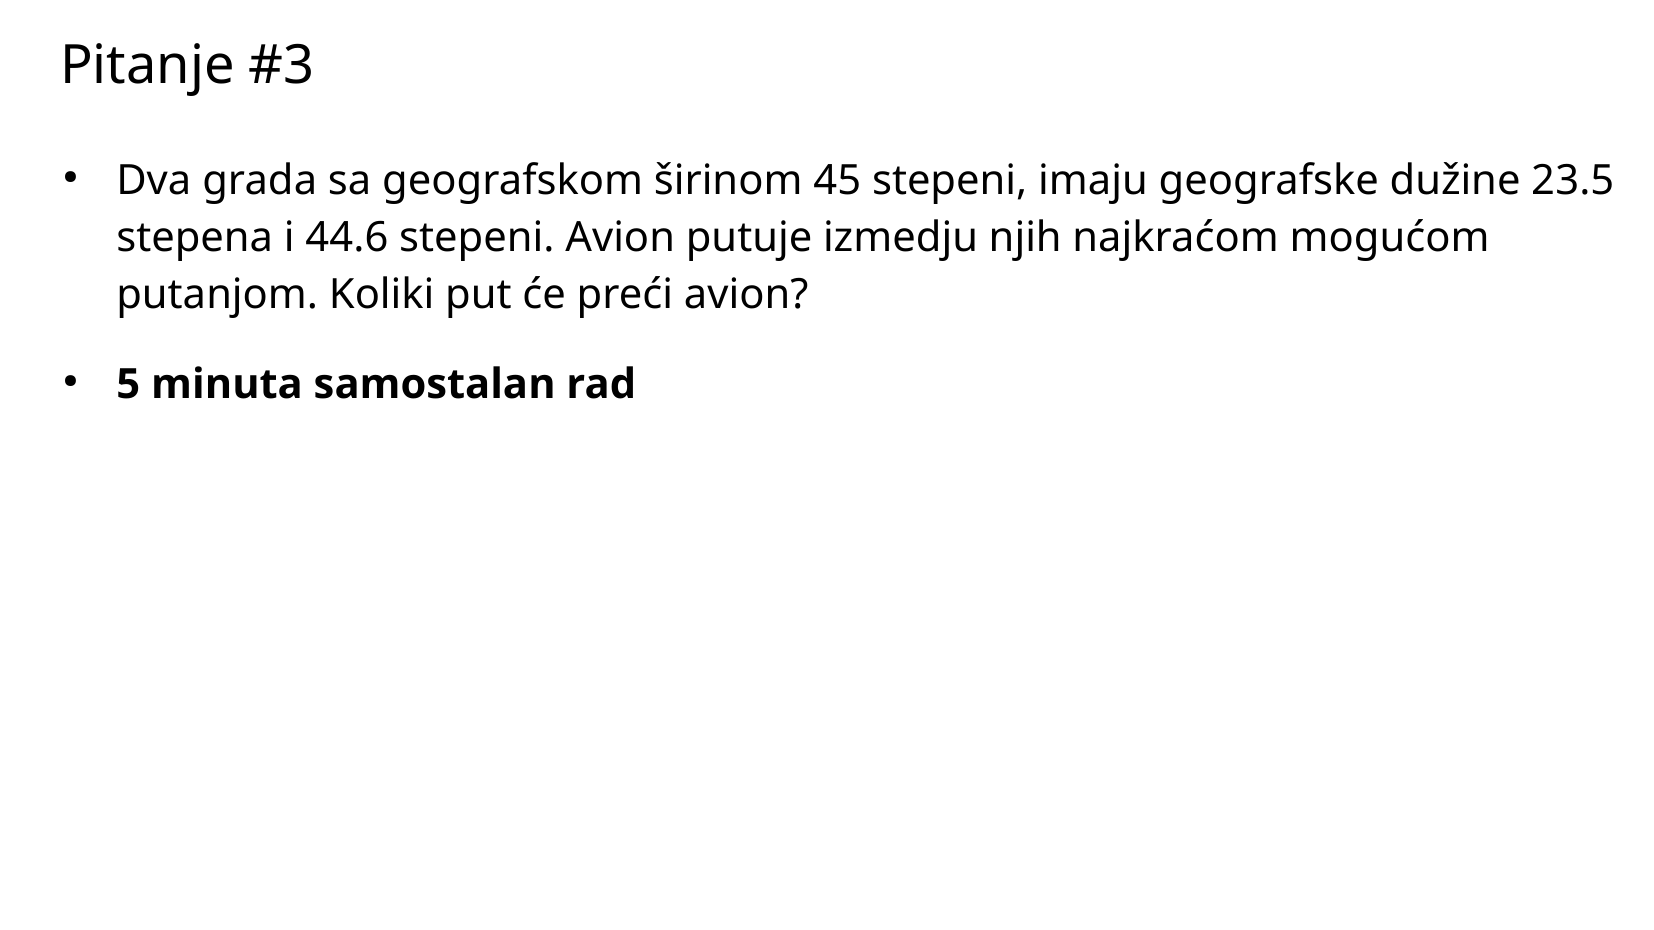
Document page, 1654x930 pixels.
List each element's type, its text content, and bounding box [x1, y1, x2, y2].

title Pitanje #3 [59, 13, 1648, 113]
list Dva grada sa geografskom širinom 45 stepeni, imaju geografske dužine 23.5 stepena i 44.6 stepeni. Avion putuje izmedju njih najkraćom mogućom putanjom. Koliki put će preći avion? 5 minuta samostalan rad [45, 149, 1635, 880]
